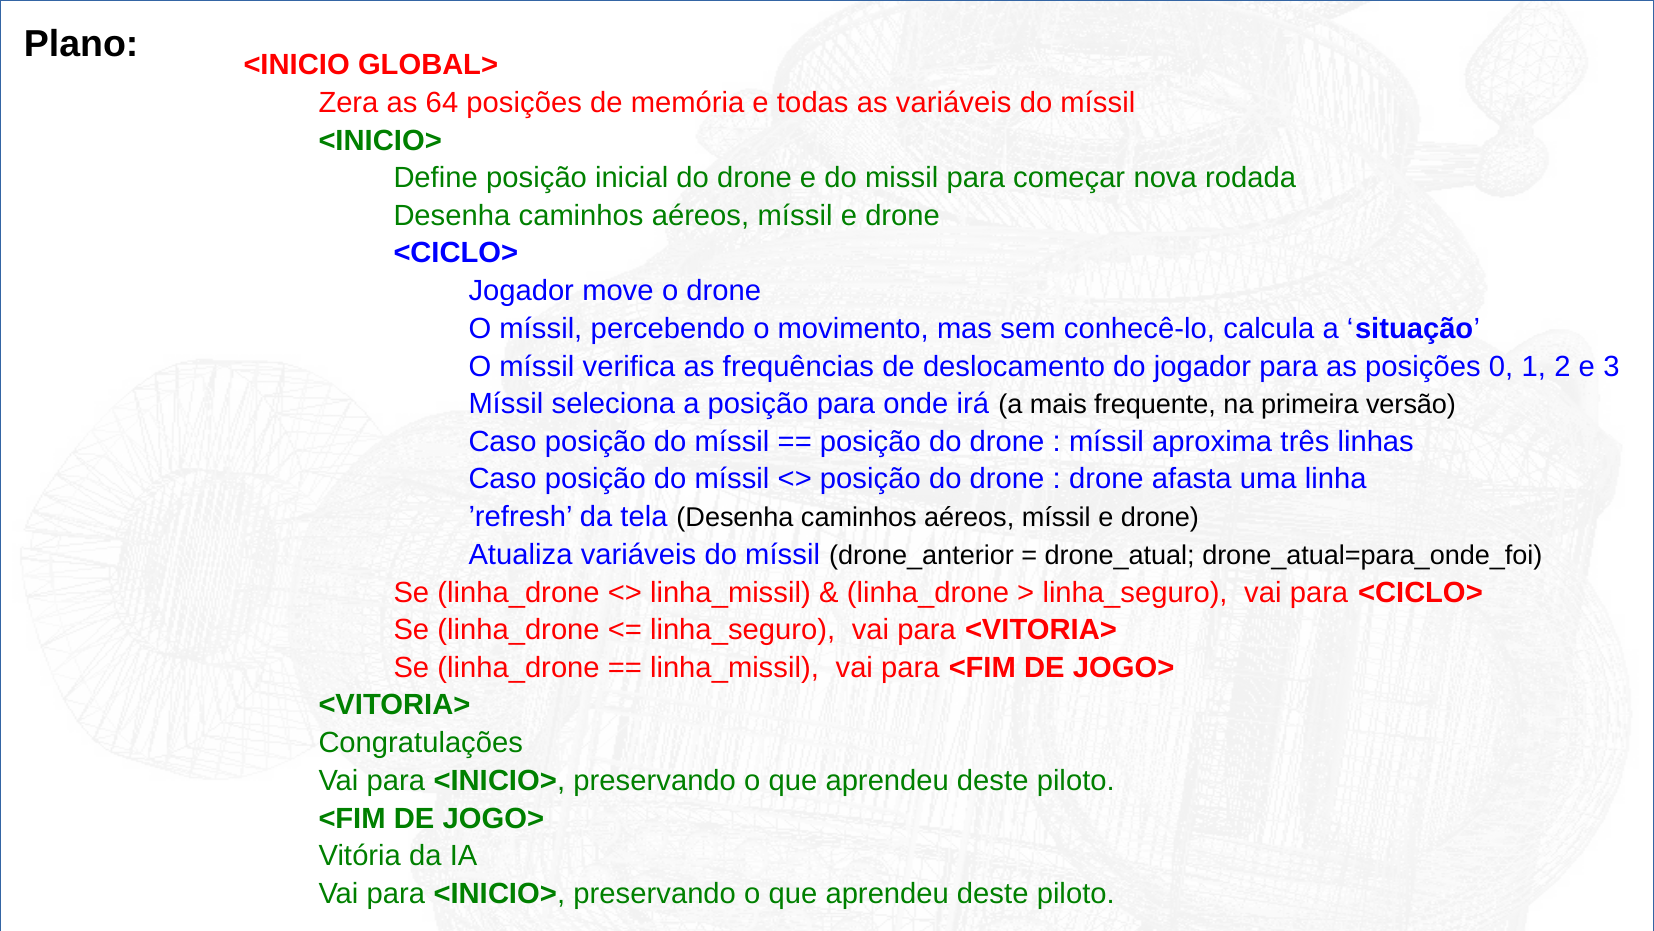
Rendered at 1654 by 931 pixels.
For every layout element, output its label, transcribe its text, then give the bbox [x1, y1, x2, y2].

text_box Plano: [9, 15, 183, 72]
text_box <INICIO GLOBAL> Zera as 64 posições de memória e todas as variáveis do míssil <INICIO> Define posição inicial do drone e do missil para começar nova rodada Desenha caminhos aéreos, míssil e drone <CICLO> Jogador move o drone O míssil, percebendo o movimento, mas sem conhecê-lo, calcula a ‘situação’ O míssil verifica as frequências de deslocamento do jogador para as posições 0, 1, 2 e 3 Míssil seleciona a posição para onde irá (a mais frequente, na primeira versão) Caso posição do míssil == posição do drone : míssil aproxima três linhas Caso posição do míssil <> posição do drone : drone afasta uma linha ’refresh’ da tela (Desenha caminhos aéreos, míssil e drone) Atualiza variáveis do míssil (drone_anterior = drone_atual; drone_atual=para_onde_foi) Se (linha_drone <> linha_missil) & (linha_drone > linha_seguro), vai para <CICLO> Se (linha_drone <= linha_seguro), vai para <VITORIA> Se (linha_drone == linha_missil), vai para <FIM DE JOGO> <VITORIA> Congratulações Vai para <INICIO>, preservando o que aprendeu deste piloto. <FIM DE JOGO> Vitória da IA Vai para <INICIO>, preservando o que aprendeu deste piloto. [228, 24, 1637, 918]
